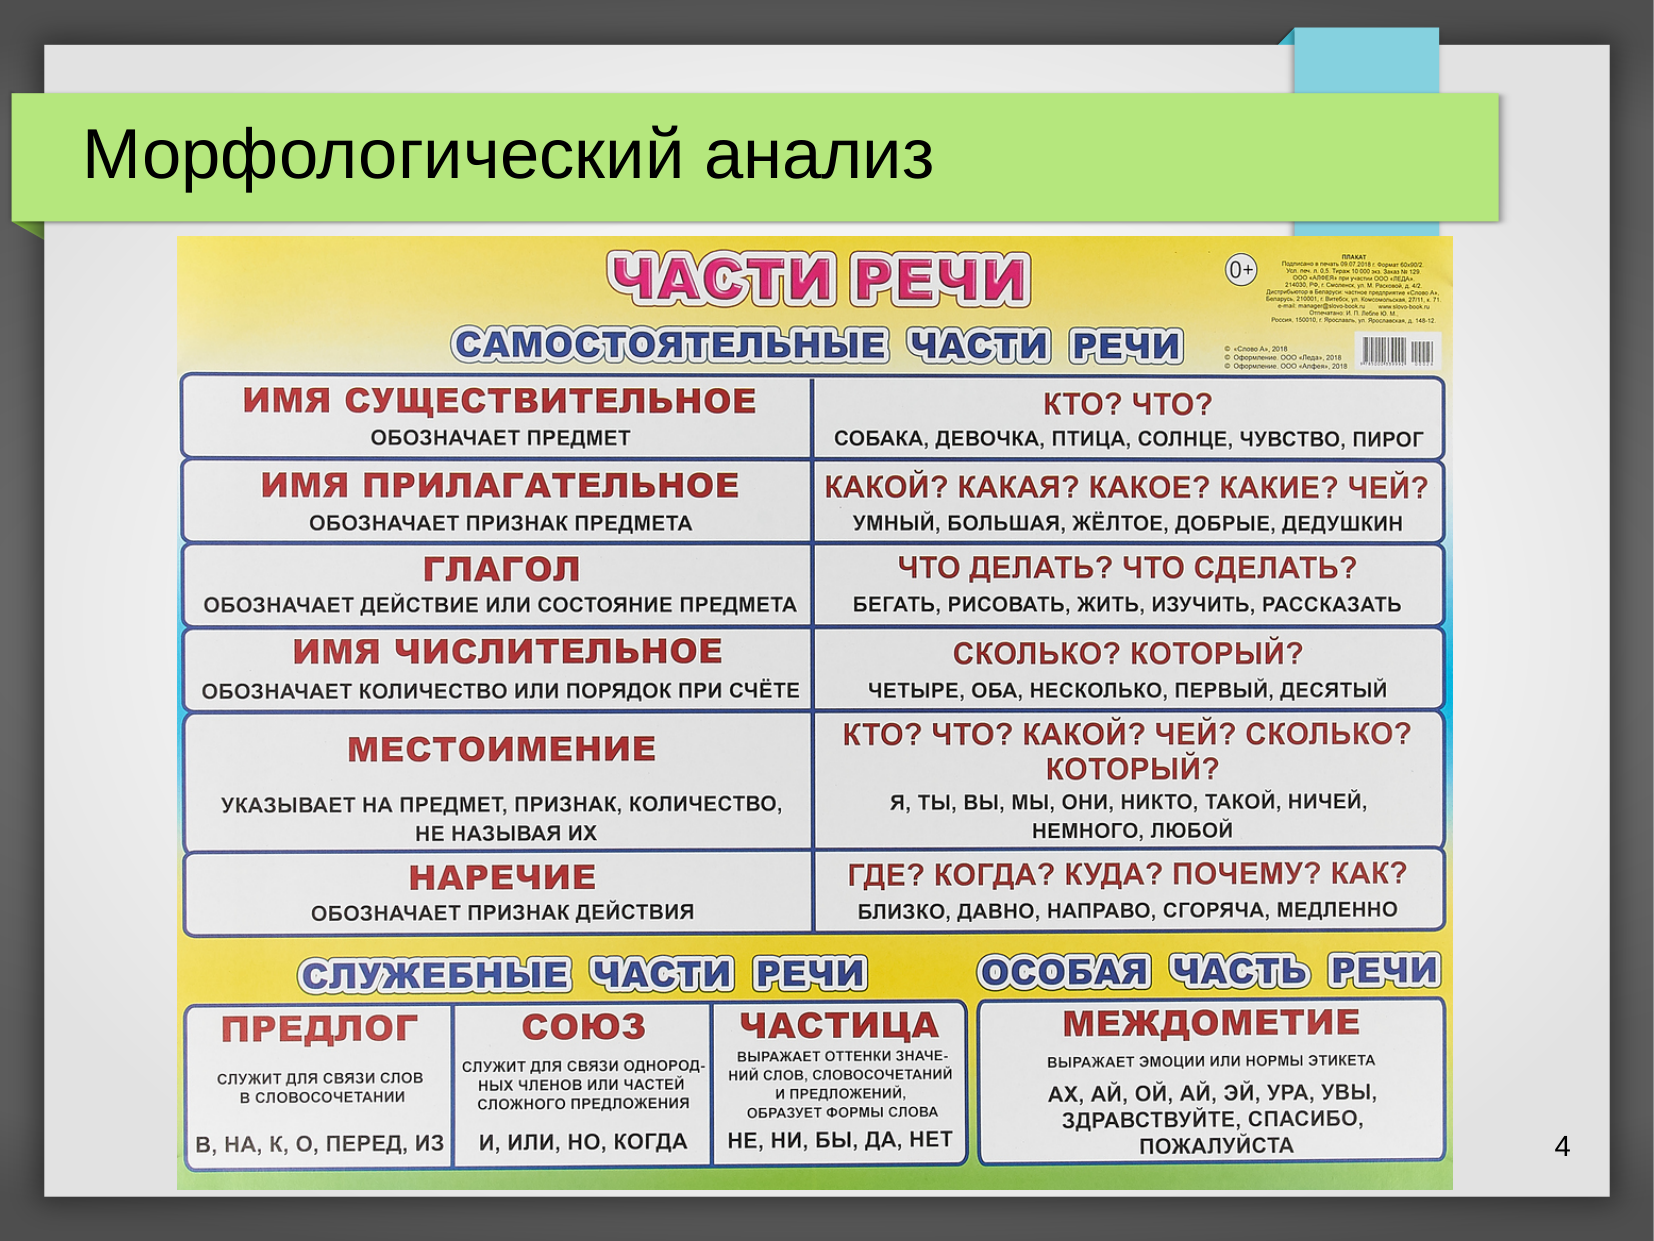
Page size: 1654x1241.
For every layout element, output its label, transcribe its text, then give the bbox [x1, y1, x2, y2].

picture [0, 0, 1654, 1241]
title Морфологический анализ [82, 114, 993, 194]
